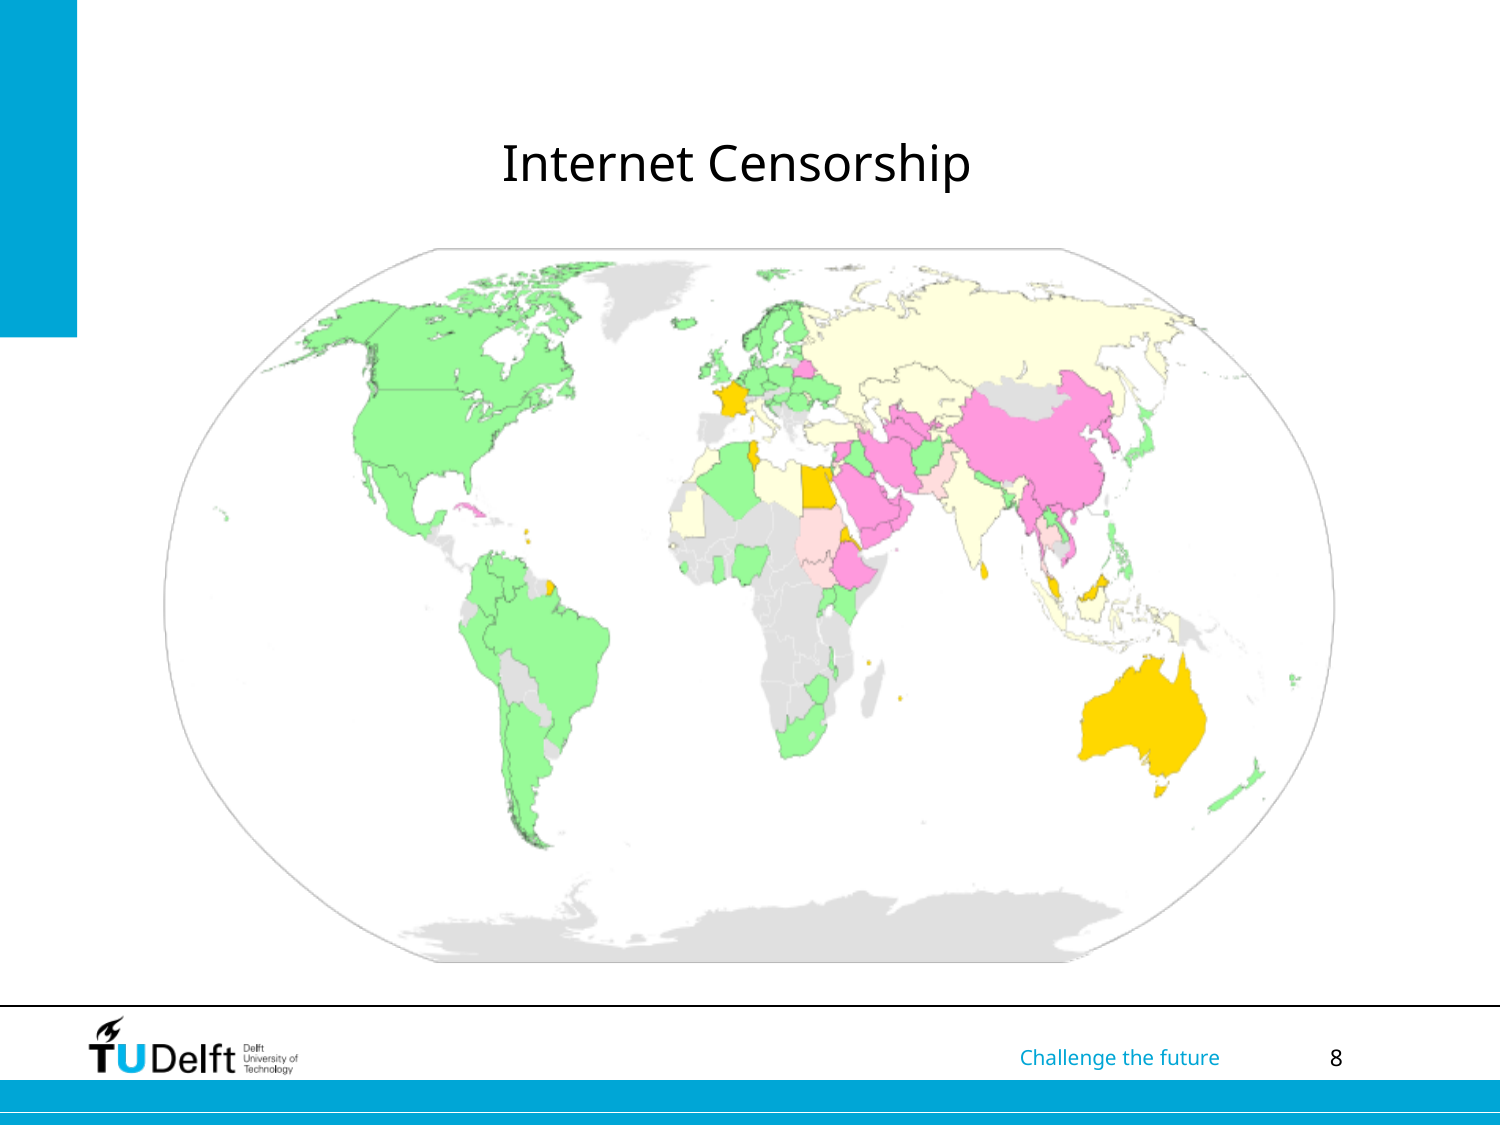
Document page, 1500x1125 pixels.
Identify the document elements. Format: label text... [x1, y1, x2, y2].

picture [120, 179, 1381, 1036]
title Internet Censorship [150, 75, 1325, 179]
